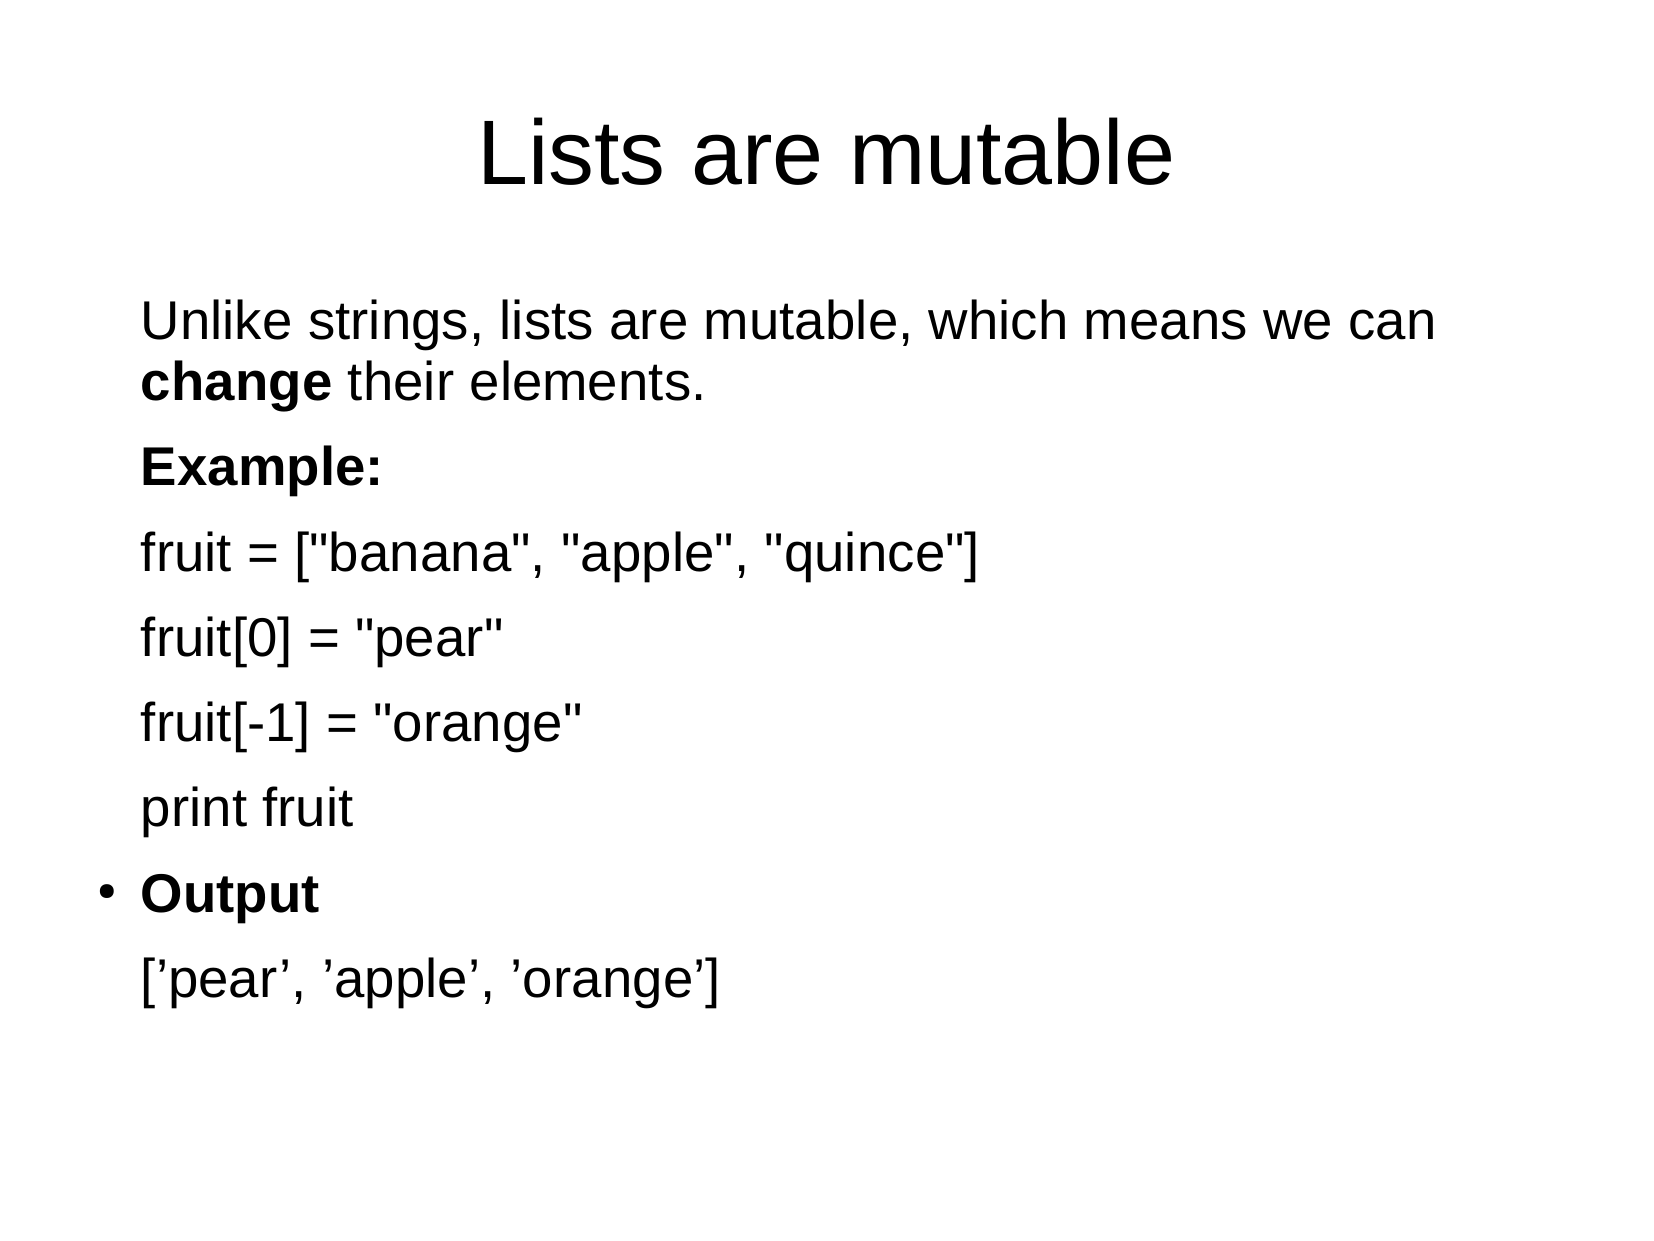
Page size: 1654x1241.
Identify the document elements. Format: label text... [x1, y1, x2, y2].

list Unlike strings, lists are mutable, which means we can change their elements. Example: fruit = ["banana", "apple", "quince"] fruit[0] = "pear" fruit[-1] = "orange" print fruit Output [’pear’, ’apple’, ’orange’] [82, 290, 1571, 1010]
title Lists are mutable [82, 49, 1571, 257]
